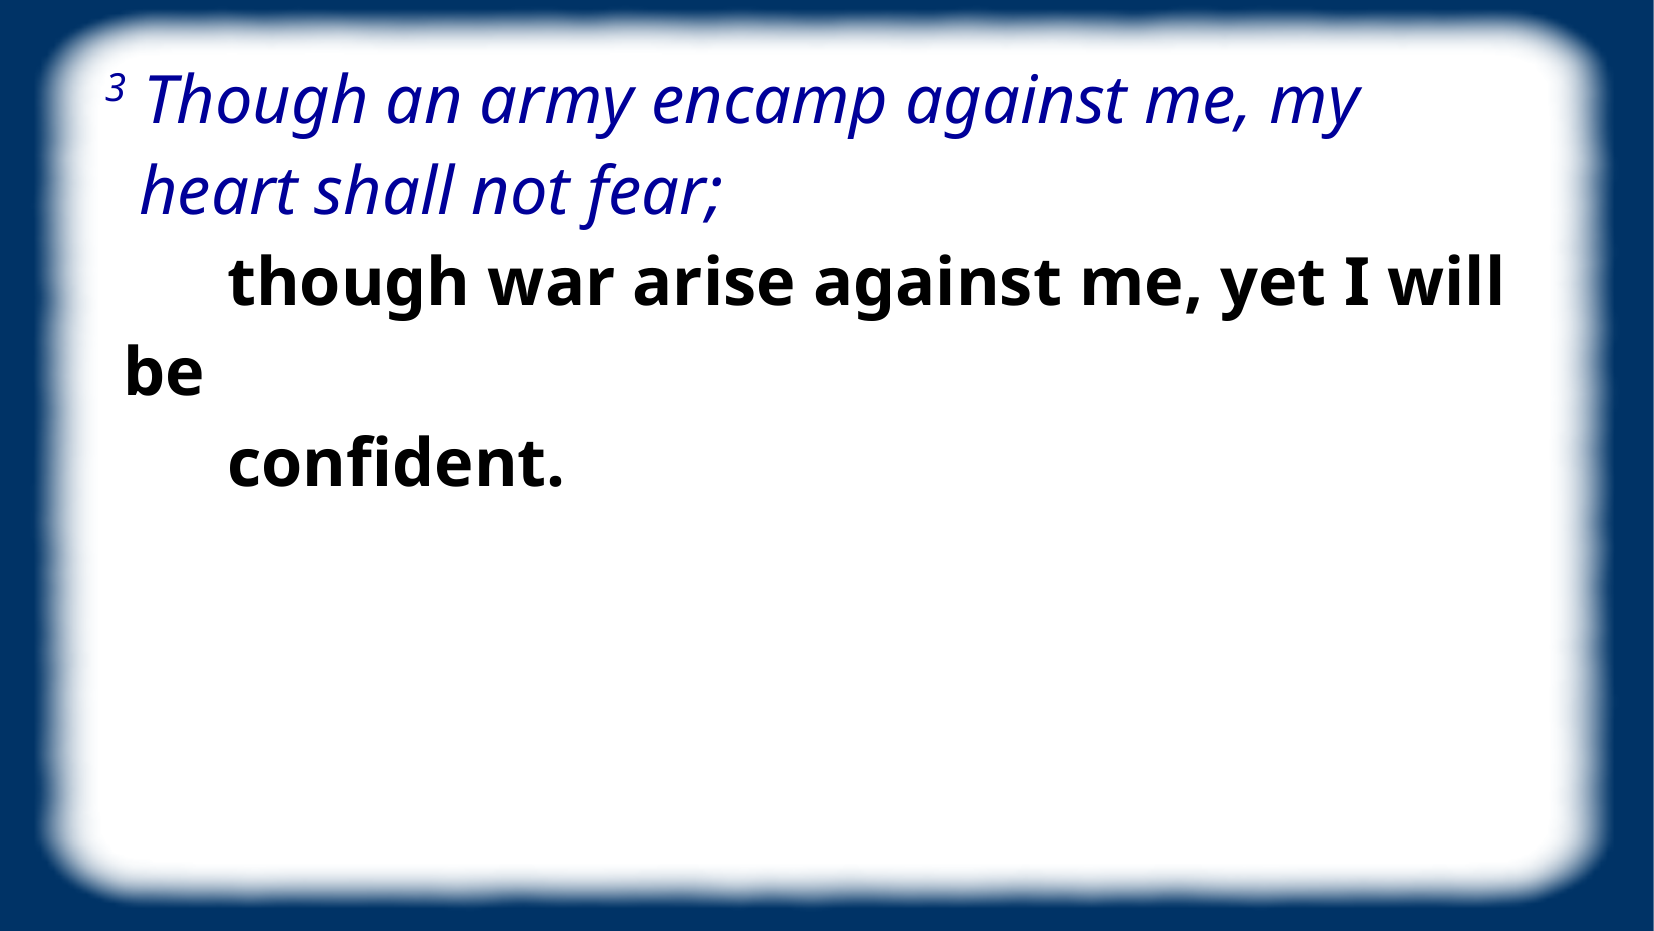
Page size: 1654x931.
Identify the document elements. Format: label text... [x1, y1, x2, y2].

picture [0, 0, 1654, 931]
text_box 3 Though an army encamp against me, my heart shall not fear; though war arise against me, yet I will be confident. [90, 44, 1561, 421]
